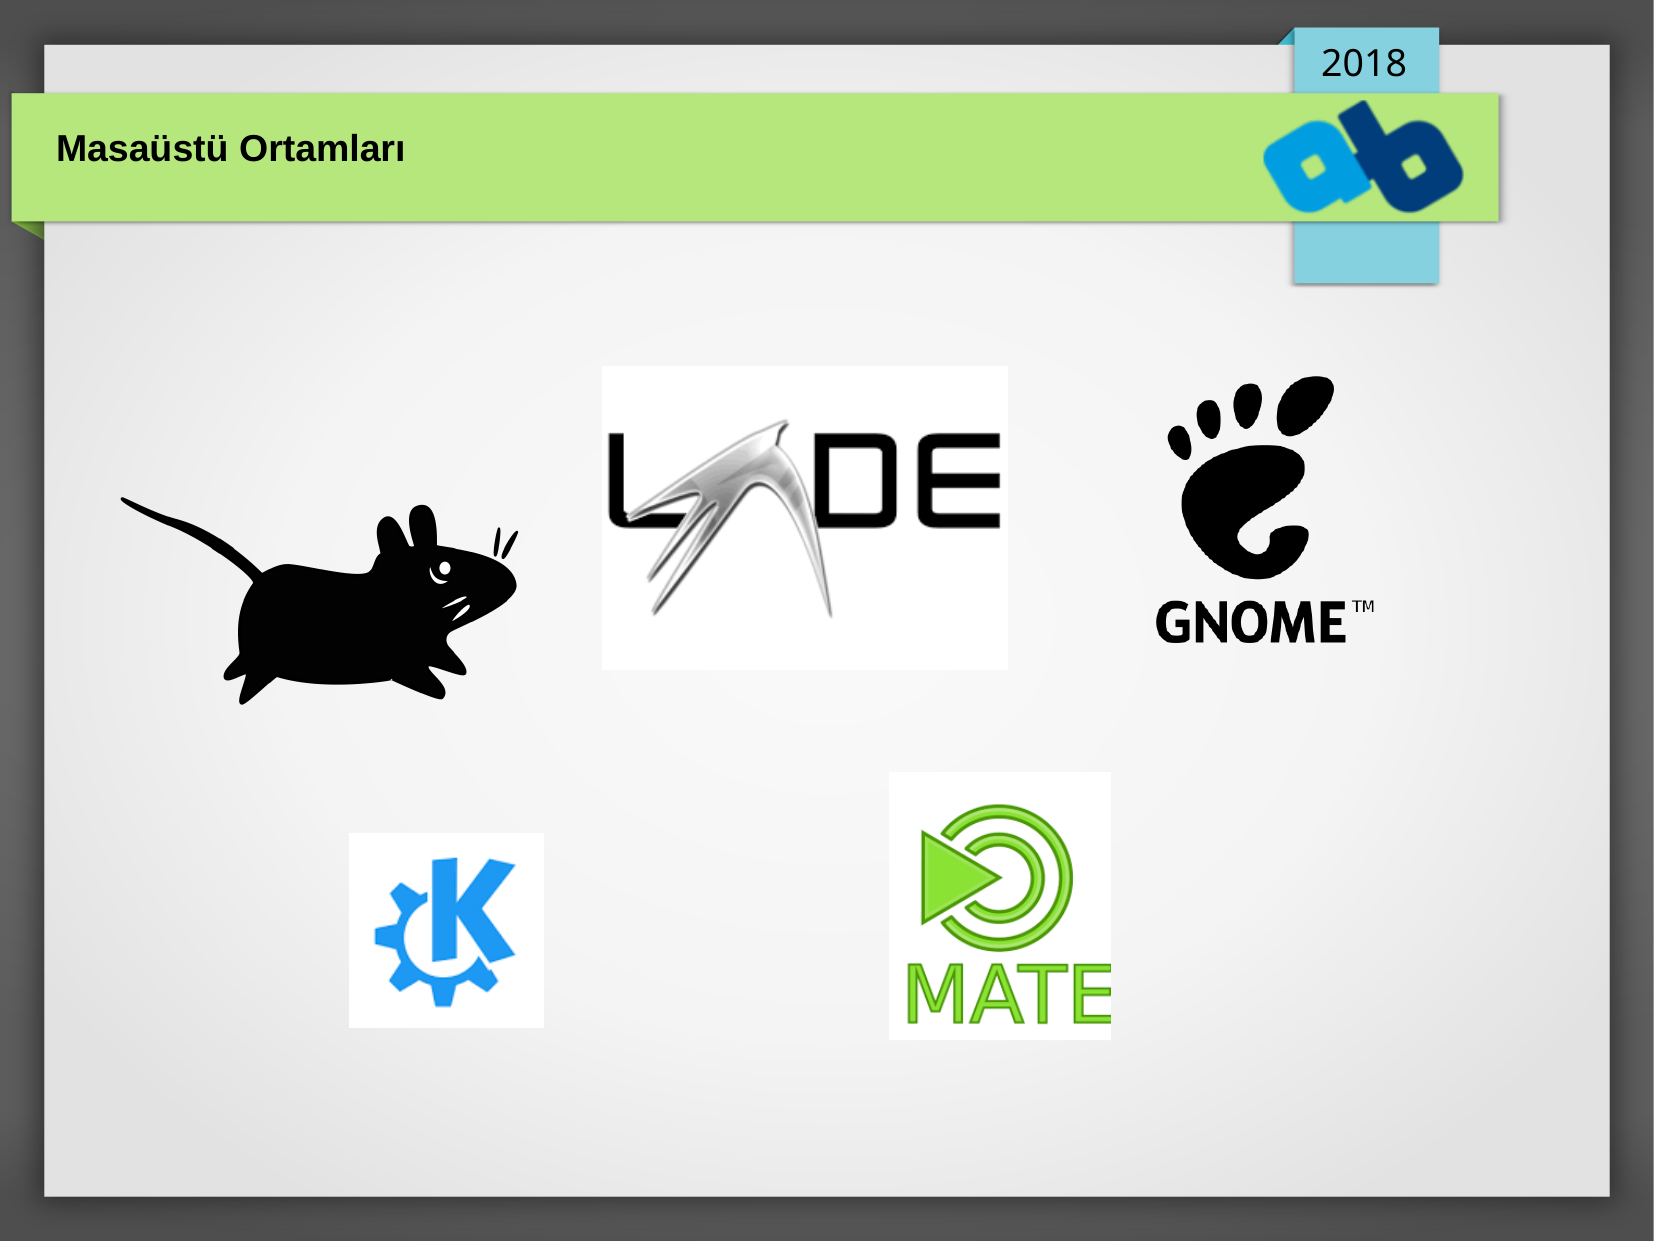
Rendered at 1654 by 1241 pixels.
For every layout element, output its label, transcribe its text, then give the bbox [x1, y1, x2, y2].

text_box Masaüstü Ortamları [41, 120, 1134, 220]
text_box 2018 [1299, 29, 1430, 98]
picture [0, 0, 1654, 1241]
